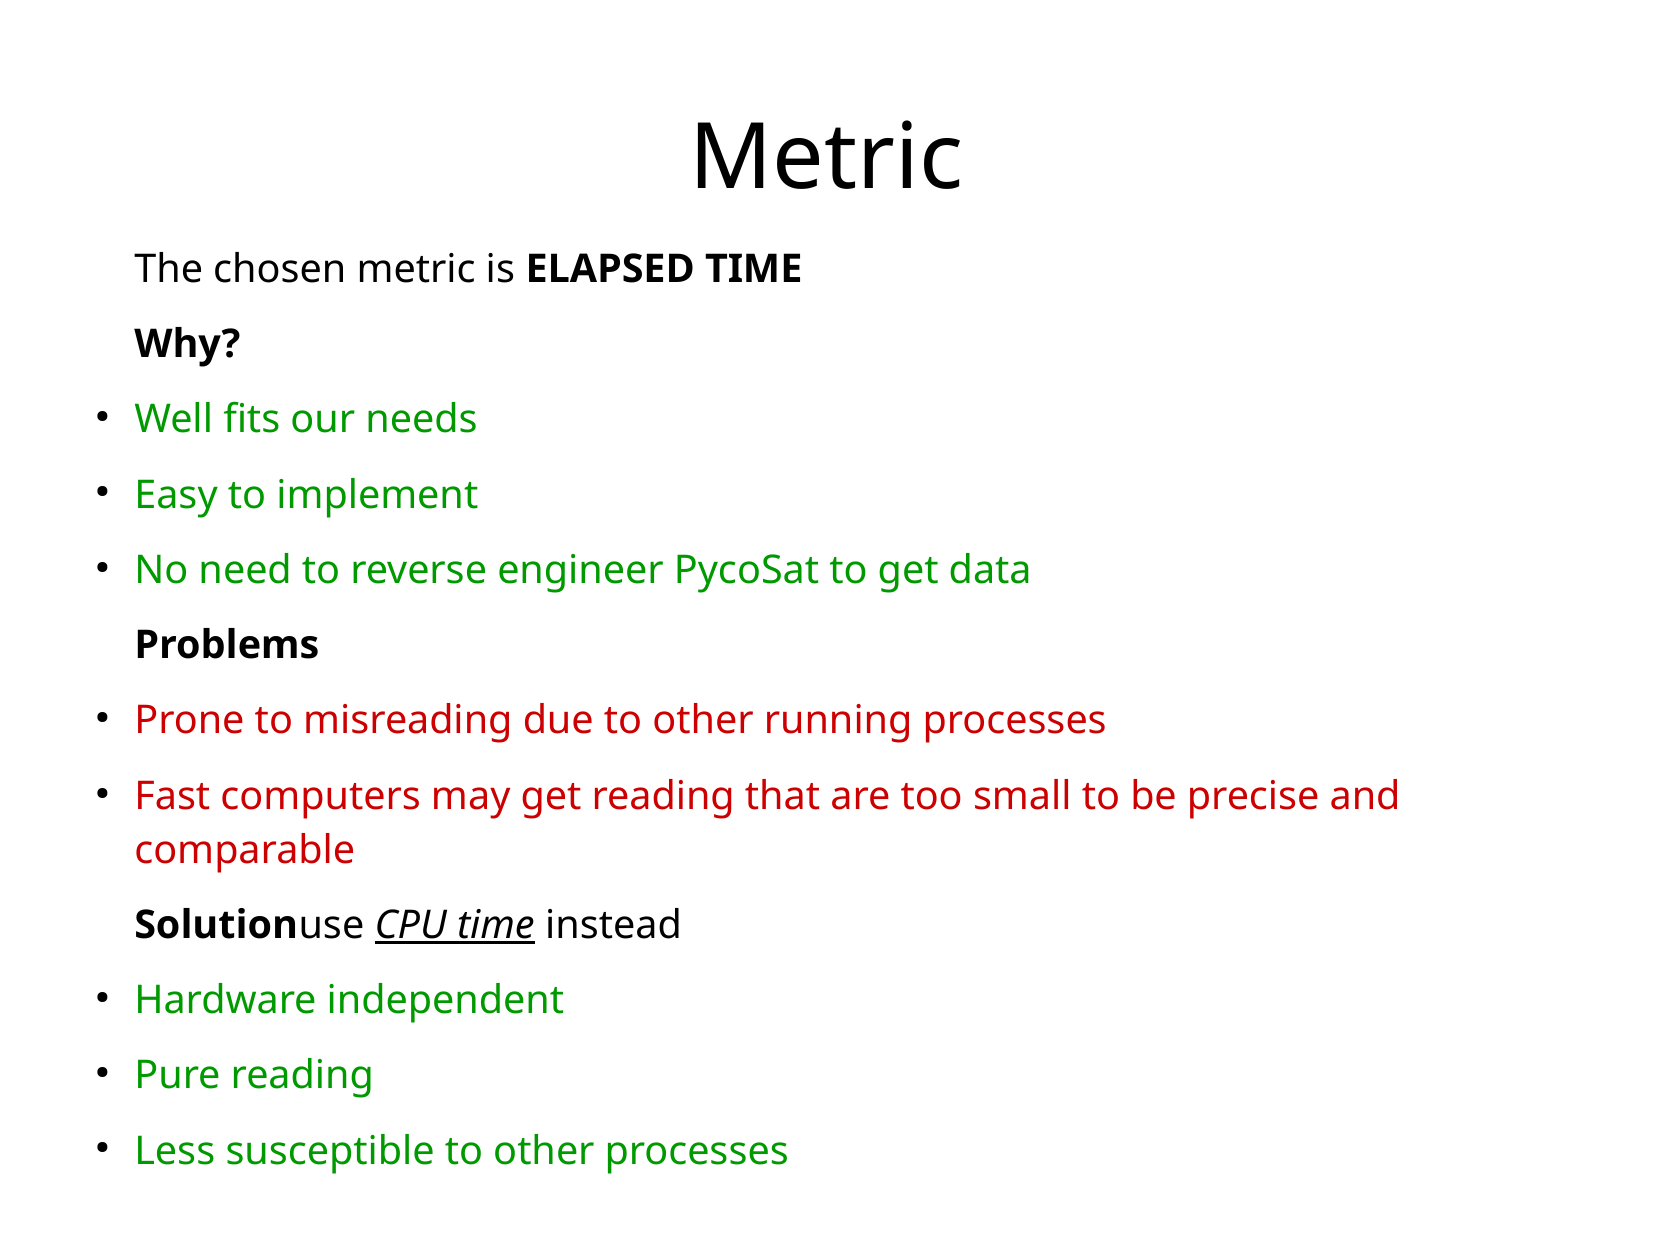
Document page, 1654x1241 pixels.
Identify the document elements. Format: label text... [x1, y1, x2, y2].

title Metric [82, 49, 1571, 240]
list The chosen metric is ELAPSED TIME Why? Well fits our needs Easy to implement No need to reverse engineer PycoSat to get data Problems Prone to misreading due to other running processes Fast computers may get reading that are too small to be precise and comparable Solution use CPU time instead Hardware independent Pure reading Less susceptible to other processes [82, 240, 1571, 1186]
